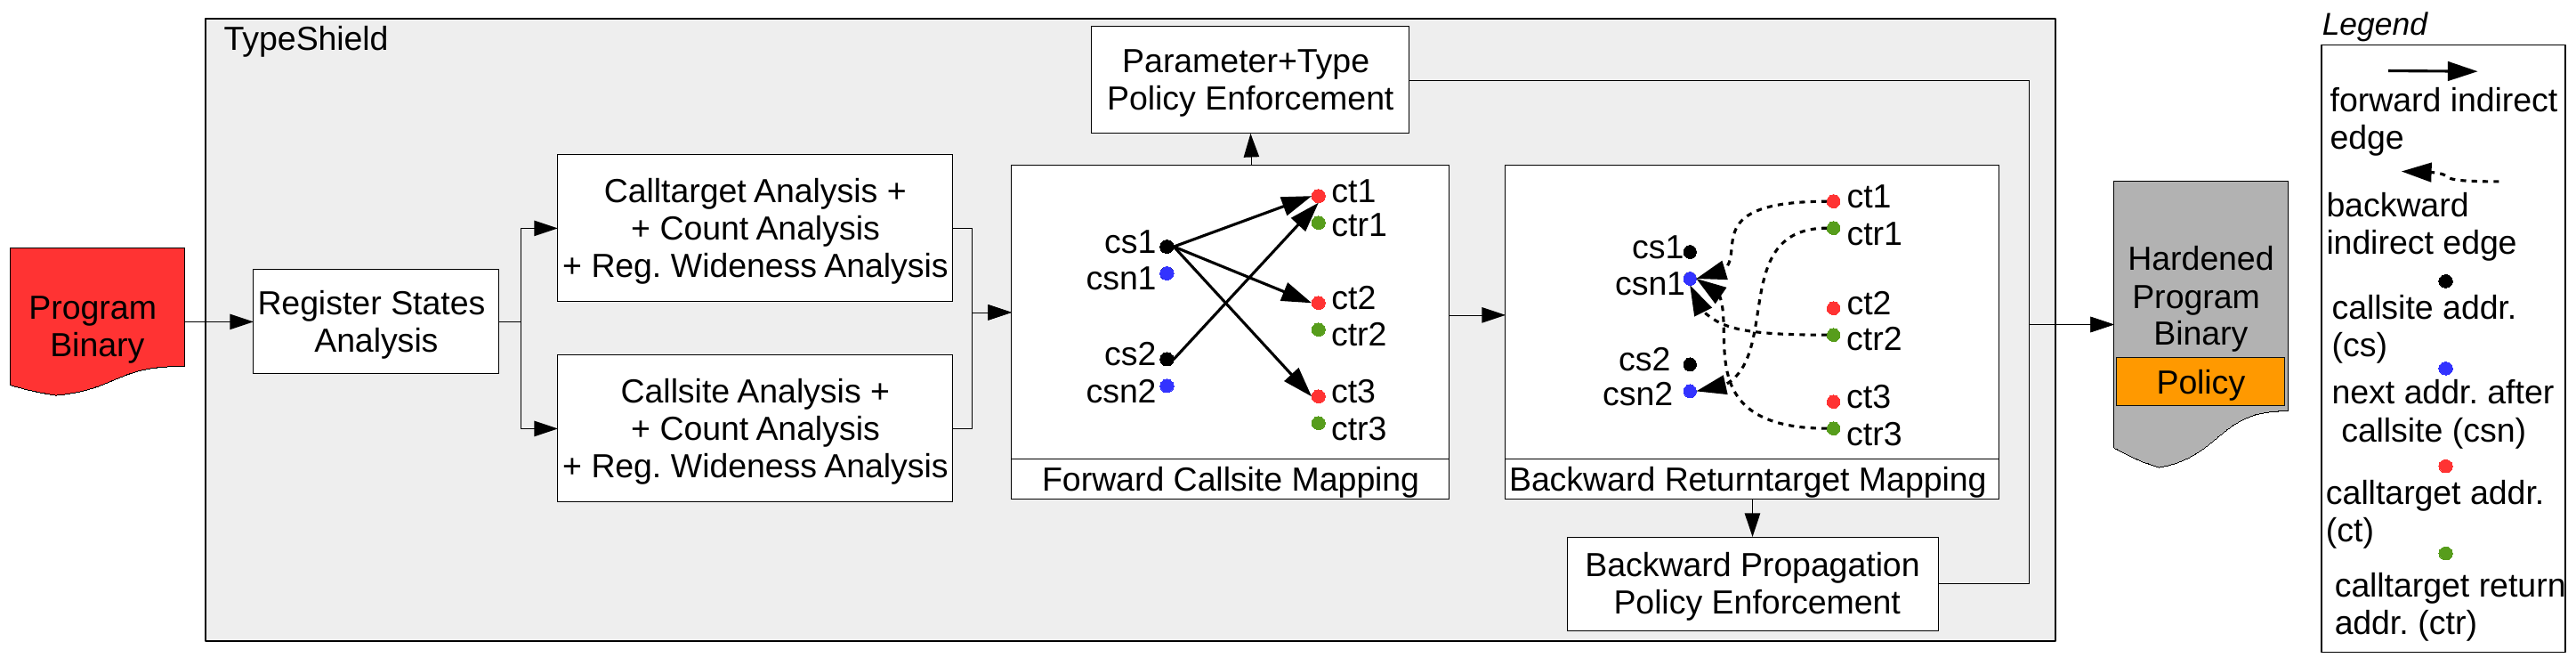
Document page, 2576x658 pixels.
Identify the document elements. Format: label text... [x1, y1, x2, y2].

text_box ctr1 [1318, 199, 1491, 256]
text_box calltarget addr. (ct) [2313, 467, 2321, 563]
text_box Hardened Program Binary [2113, 181, 2289, 468]
text_box [205, 18, 2055, 641]
text_box [2438, 459, 2453, 467]
text_box Parameter+Type Policy Enforcement [1091, 26, 1409, 134]
text_box cs1 [1619, 221, 1706, 258]
text_box Policy [2116, 357, 2285, 406]
text_box forward indirect edge [2316, 74, 2321, 170]
text_box calltarget return addr. (ctr) [2322, 563, 2576, 655]
text_box ct1 [1833, 170, 1913, 207]
text_box cs1 [1091, 215, 1172, 272]
text_box ctr3 [1318, 402, 1491, 459]
text_box calltarget addr. (ct) [2322, 467, 2564, 563]
text_box [2438, 274, 2453, 282]
text_box csn1 [1072, 253, 1170, 310]
text_box csn1 [1602, 258, 1706, 314]
text_box ct3 [1318, 365, 1392, 422]
text_box ctr3 [1833, 408, 1999, 465]
text_box Backward Propagation Policy Enforcement [1567, 537, 1939, 631]
text_box ctr2 [1318, 308, 1491, 365]
text_box csn2 [1072, 365, 1170, 422]
text_box Register States Analysis [253, 269, 499, 374]
text_box ctr2 [1833, 313, 1999, 370]
text_box Calltarget Analysis + + Count Analysis + Reg. Wideness Analysis [557, 154, 953, 302]
text_box backward indirect edge [2313, 179, 2321, 275]
text_box ct2 [1833, 277, 1913, 334]
text_box csn2 [1589, 368, 1691, 425]
text_box Program Binary [10, 248, 185, 396]
text_box Callsite Analysis + + Count Analysis + Reg. Wideness Analysis [557, 354, 953, 502]
text_box ct2 [1318, 272, 1393, 329]
text_box calltarget addr. (ct) [2566, 467, 2576, 563]
text_box ctr1 [1833, 207, 1999, 264]
text_box callsite addr. (cs) [2322, 282, 2564, 378]
text_box backward indirect edge [2322, 179, 2564, 275]
text_box forward indirect edge [2322, 74, 2564, 170]
text_box Forward Callsite Mapping [1011, 459, 1450, 500]
text_box forward indirect edge [2566, 74, 2576, 170]
text_box backward indirect edge [2566, 179, 2576, 275]
text_box cs2 [1091, 329, 1172, 380]
text_box Legend [2309, 0, 2447, 49]
text_box calltarget return addr. (ctr) [2322, 563, 2564, 652]
text_box TypeShield [210, 13, 402, 66]
text_box ct3 [1833, 370, 1913, 408]
text_box next addr. after callsite (csn) [2566, 378, 2576, 462]
text_box ct1 [1318, 165, 1393, 199]
text_box next addr. after callsite (csn) [2322, 378, 2564, 462]
text_box Backward Returntarget Mapping [1505, 459, 1999, 500]
text_box [521, 229, 972, 428]
text_box cs2 [1605, 334, 1691, 368]
text_box callsite addr. (cs) [2566, 282, 2576, 378]
